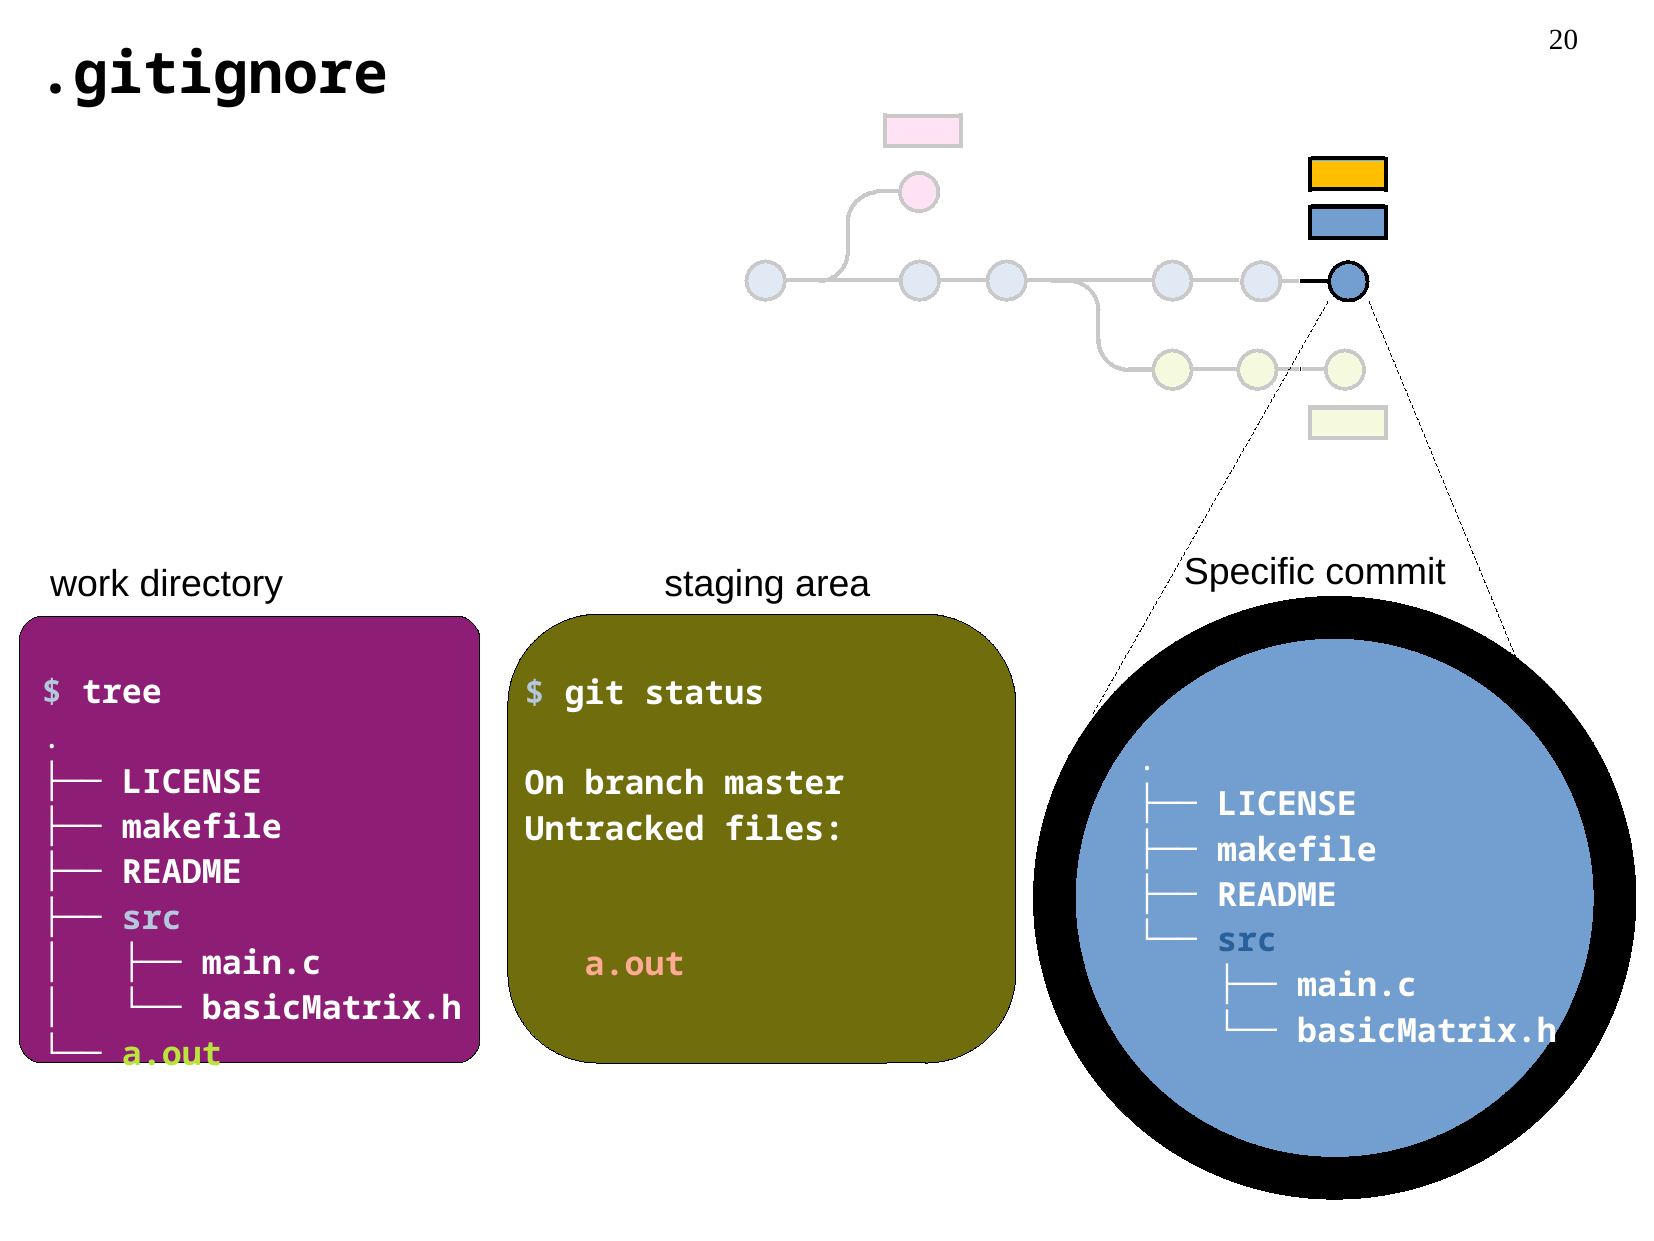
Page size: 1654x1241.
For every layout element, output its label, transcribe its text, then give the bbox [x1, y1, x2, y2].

text_box [1124, 638, 1545, 682]
text_box $ tree . ├── LICENSE ├── makefile ├── README ├── src │ ├── main.c │ └── basicMatrix.h └── a.out [27, 660, 509, 1123]
text_box [1171, 1151, 1498, 1200]
text_box $ git status On branch master Untracked files: a.out [509, 661, 1082, 1105]
text_box [1082, 684, 1122, 1112]
text_box staging area [649, 555, 886, 612]
text_box . ├── LICENSE ├── makefile ├── README └── src ├── main.c └── basicMatrix.h [1122, 682, 1625, 1151]
text_box [1308, 204, 1388, 240]
text_box [732, 106, 1451, 473]
text_box [1308, 156, 1388, 192]
text_box [1625, 817, 1636, 979]
text_box [19, 616, 480, 1057]
text_box .gitignore [23, 23, 969, 237]
text_box [519, 614, 1005, 661]
text_box Specific commit [1169, 543, 1488, 643]
text_box work directory [35, 555, 378, 654]
